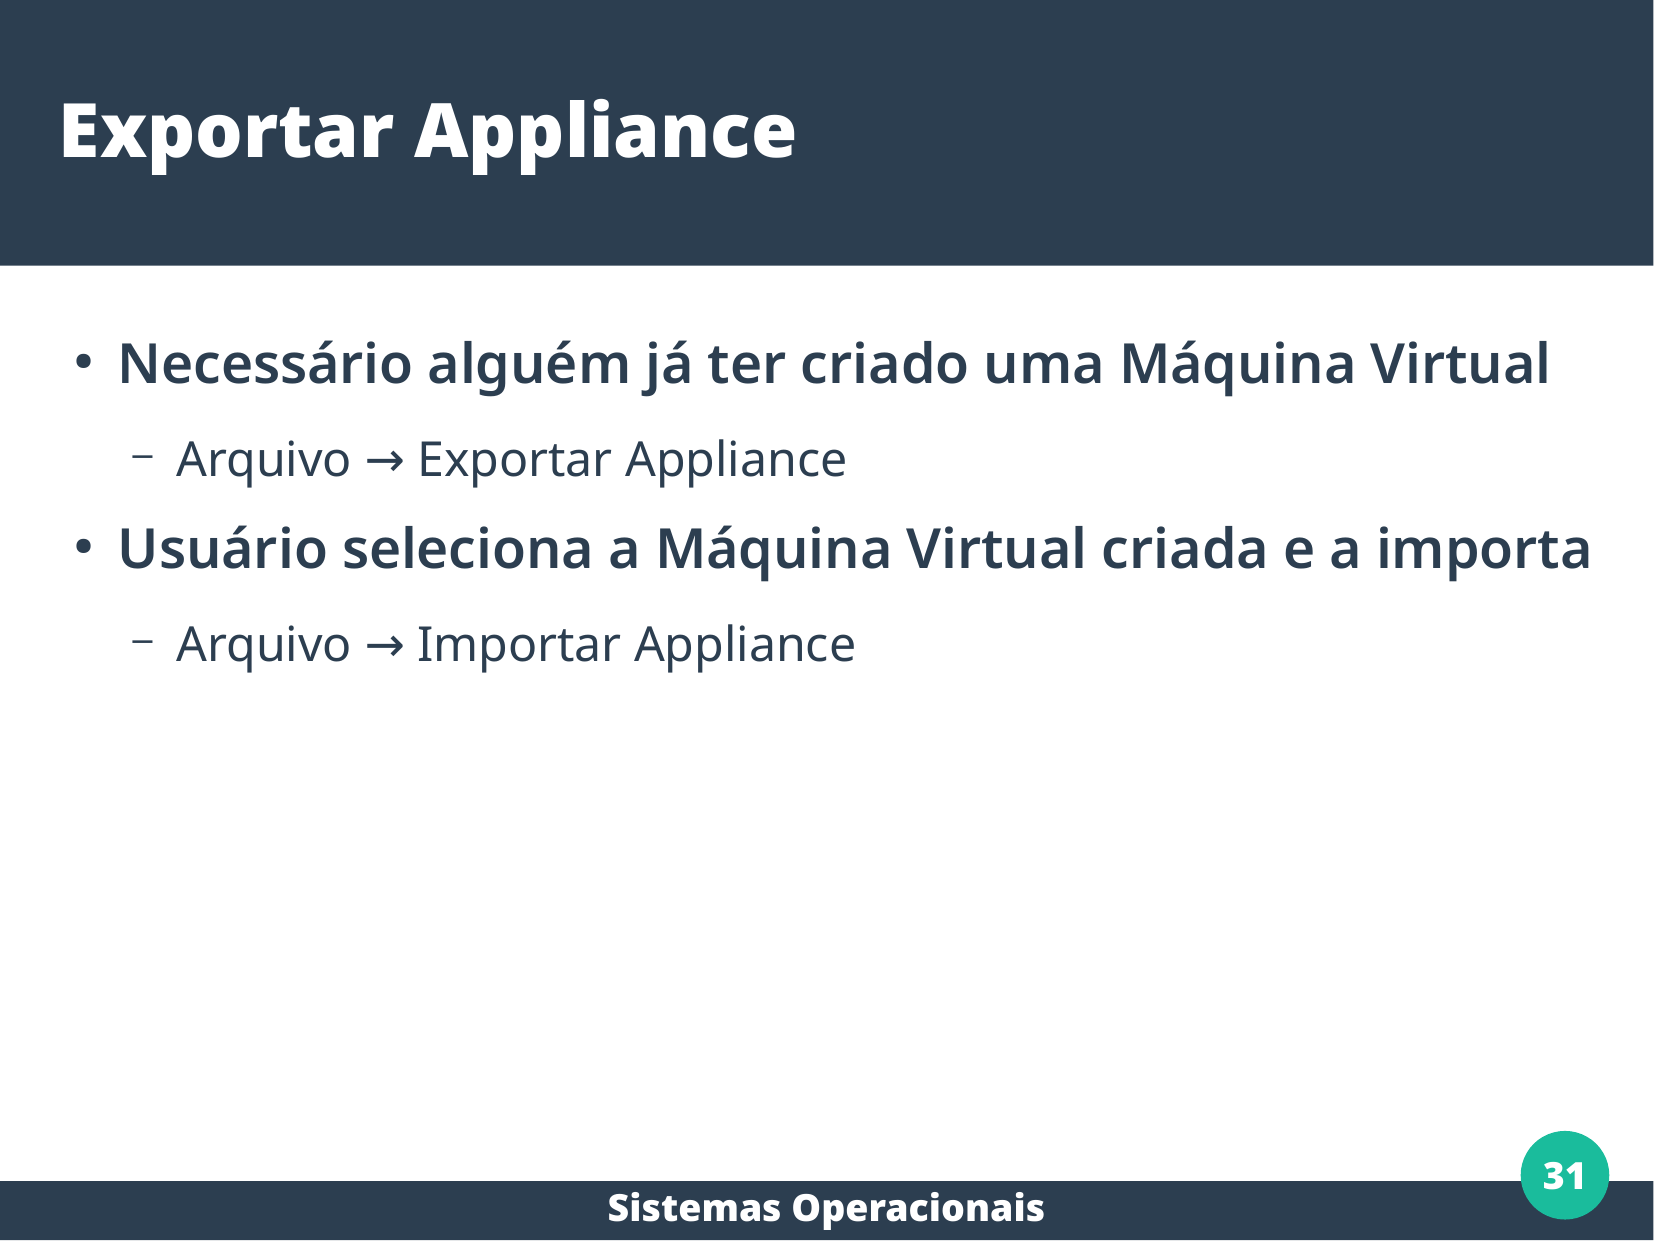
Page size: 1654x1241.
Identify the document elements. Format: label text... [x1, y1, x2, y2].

list Necessário alguém já ter criado uma Máquina Virtual Arquivo → Exportar Appliance Usuário seleciona a Máquina Virtual criada e a importa Arquivo → Importar Appliance [59, 324, 1595, 686]
title Exportar Appliance [59, 49, 1595, 207]
